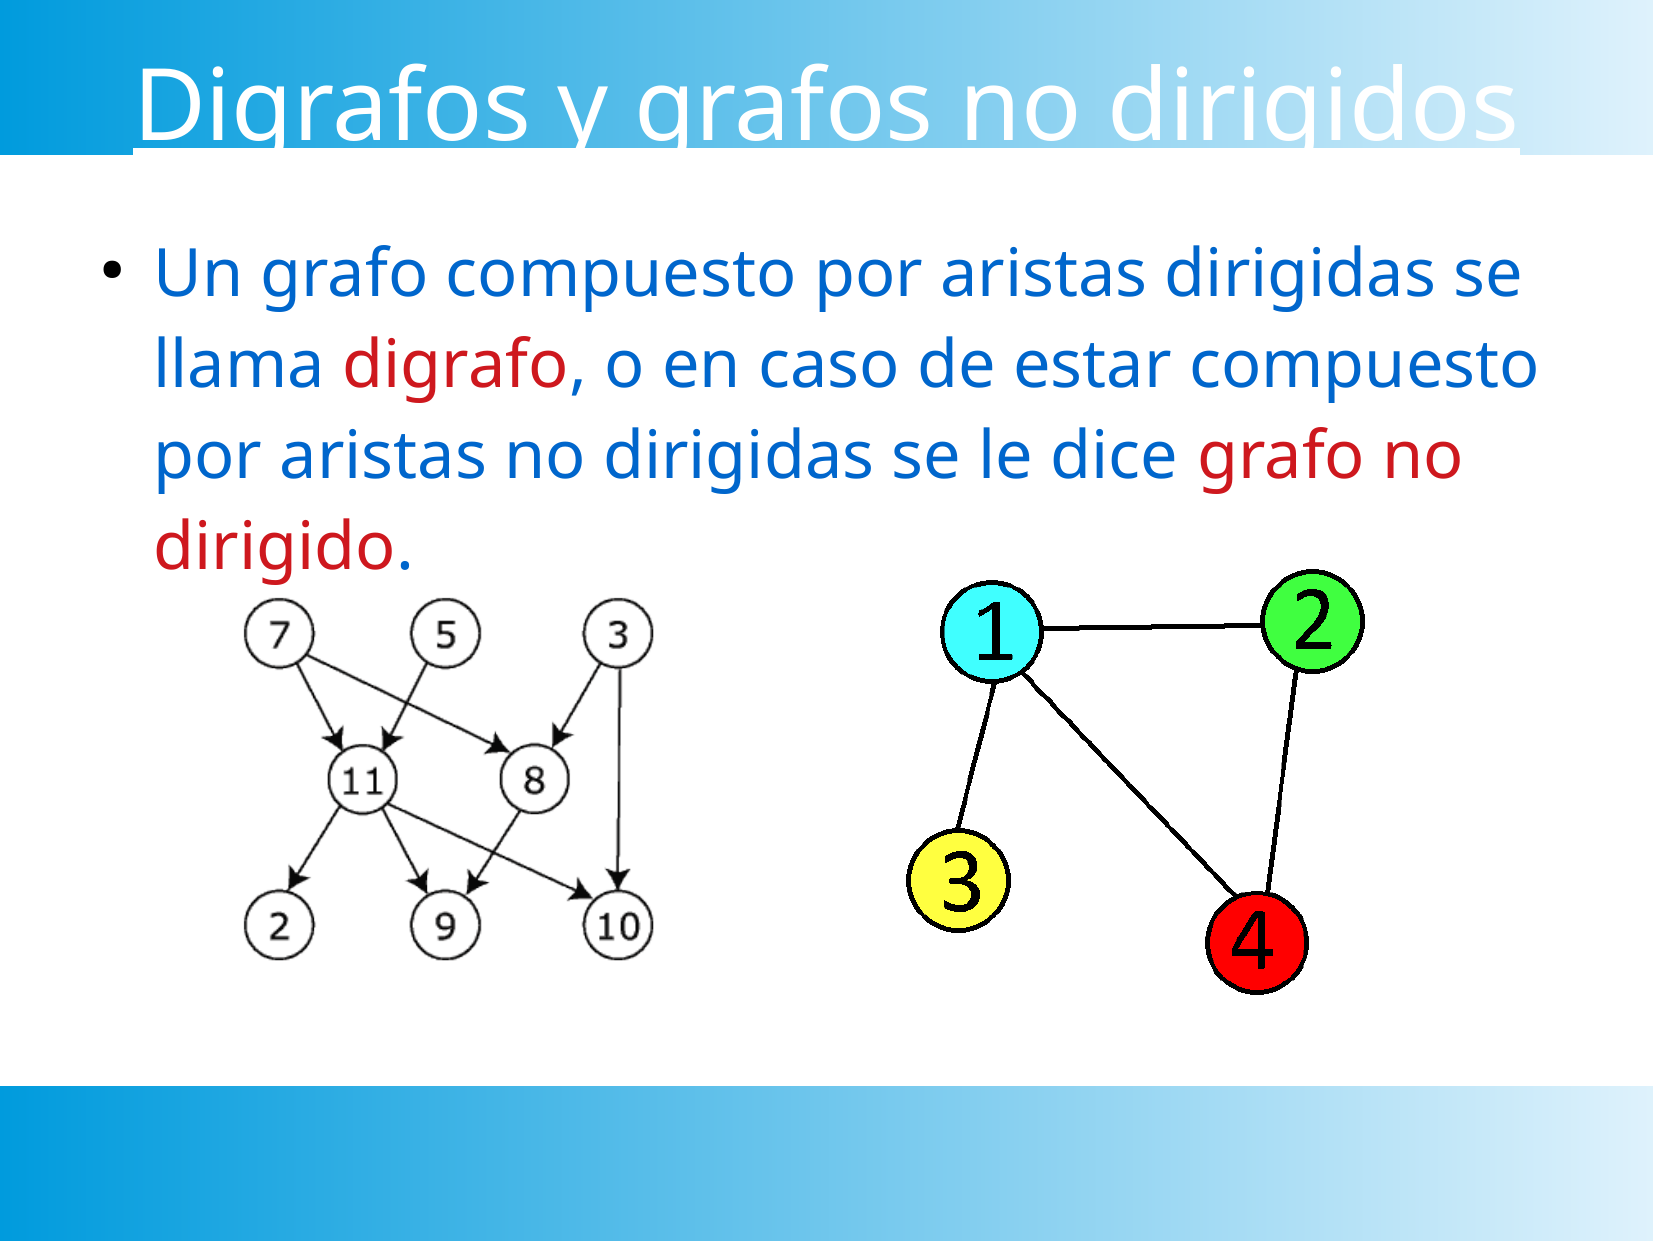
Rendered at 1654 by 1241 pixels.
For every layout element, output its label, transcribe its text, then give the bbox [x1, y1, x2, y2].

picture [236, 590, 662, 969]
picture [900, 566, 1371, 1002]
title Digrafos y grafos no dirigidos [82, 43, 1571, 161]
list Un grafo compuesto por aristas dirigidas se llama digrafo, o en caso de estar compuesto por aristas no dirigidas se le dice grafo no dirigido. [82, 225, 1571, 945]
